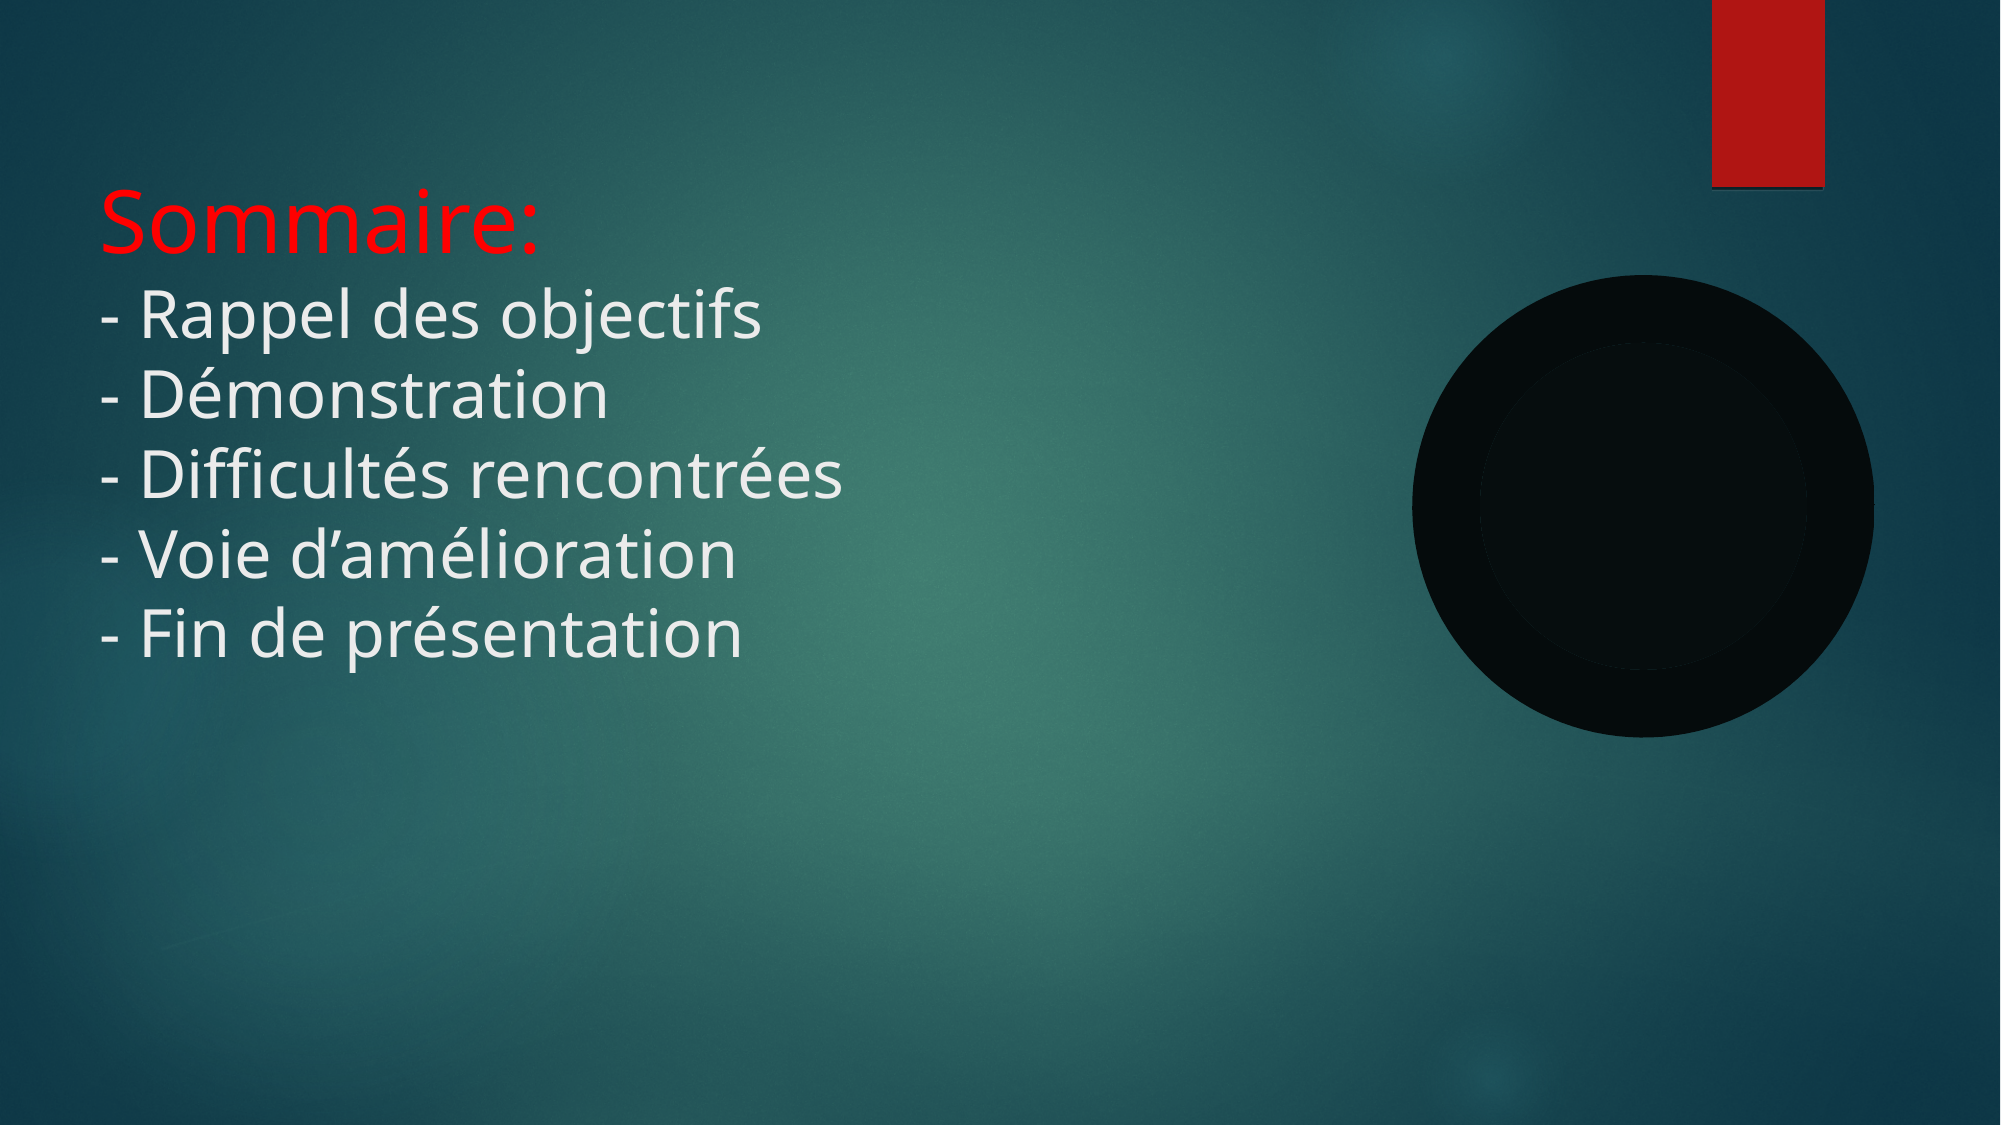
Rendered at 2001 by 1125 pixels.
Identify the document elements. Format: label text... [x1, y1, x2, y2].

title Sommaire: - Rappel des objectifs - Démonstration - Difficultés rencontrées - Voie d’amélioration - Fin de présentation [84, 158, 1408, 976]
